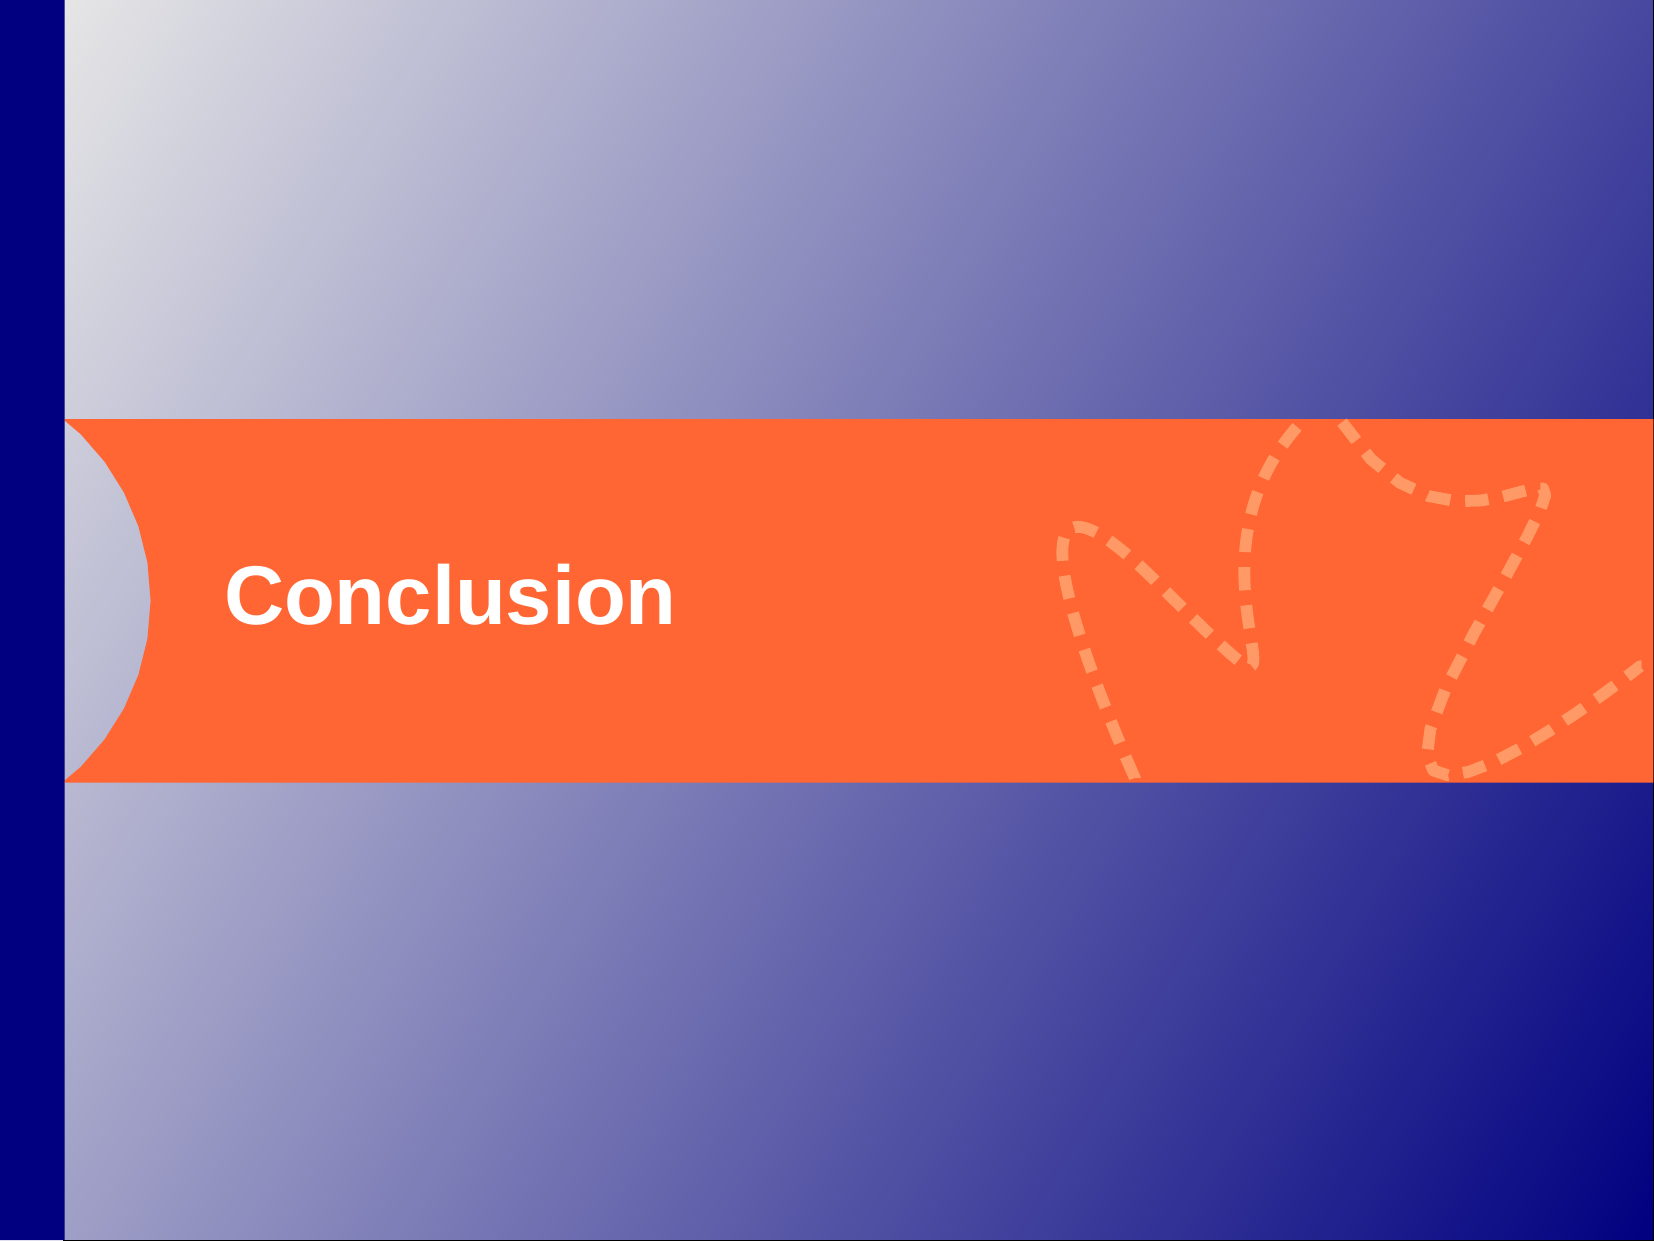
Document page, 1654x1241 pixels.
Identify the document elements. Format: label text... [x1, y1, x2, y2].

title Conclusion [224, 497, 1093, 704]
